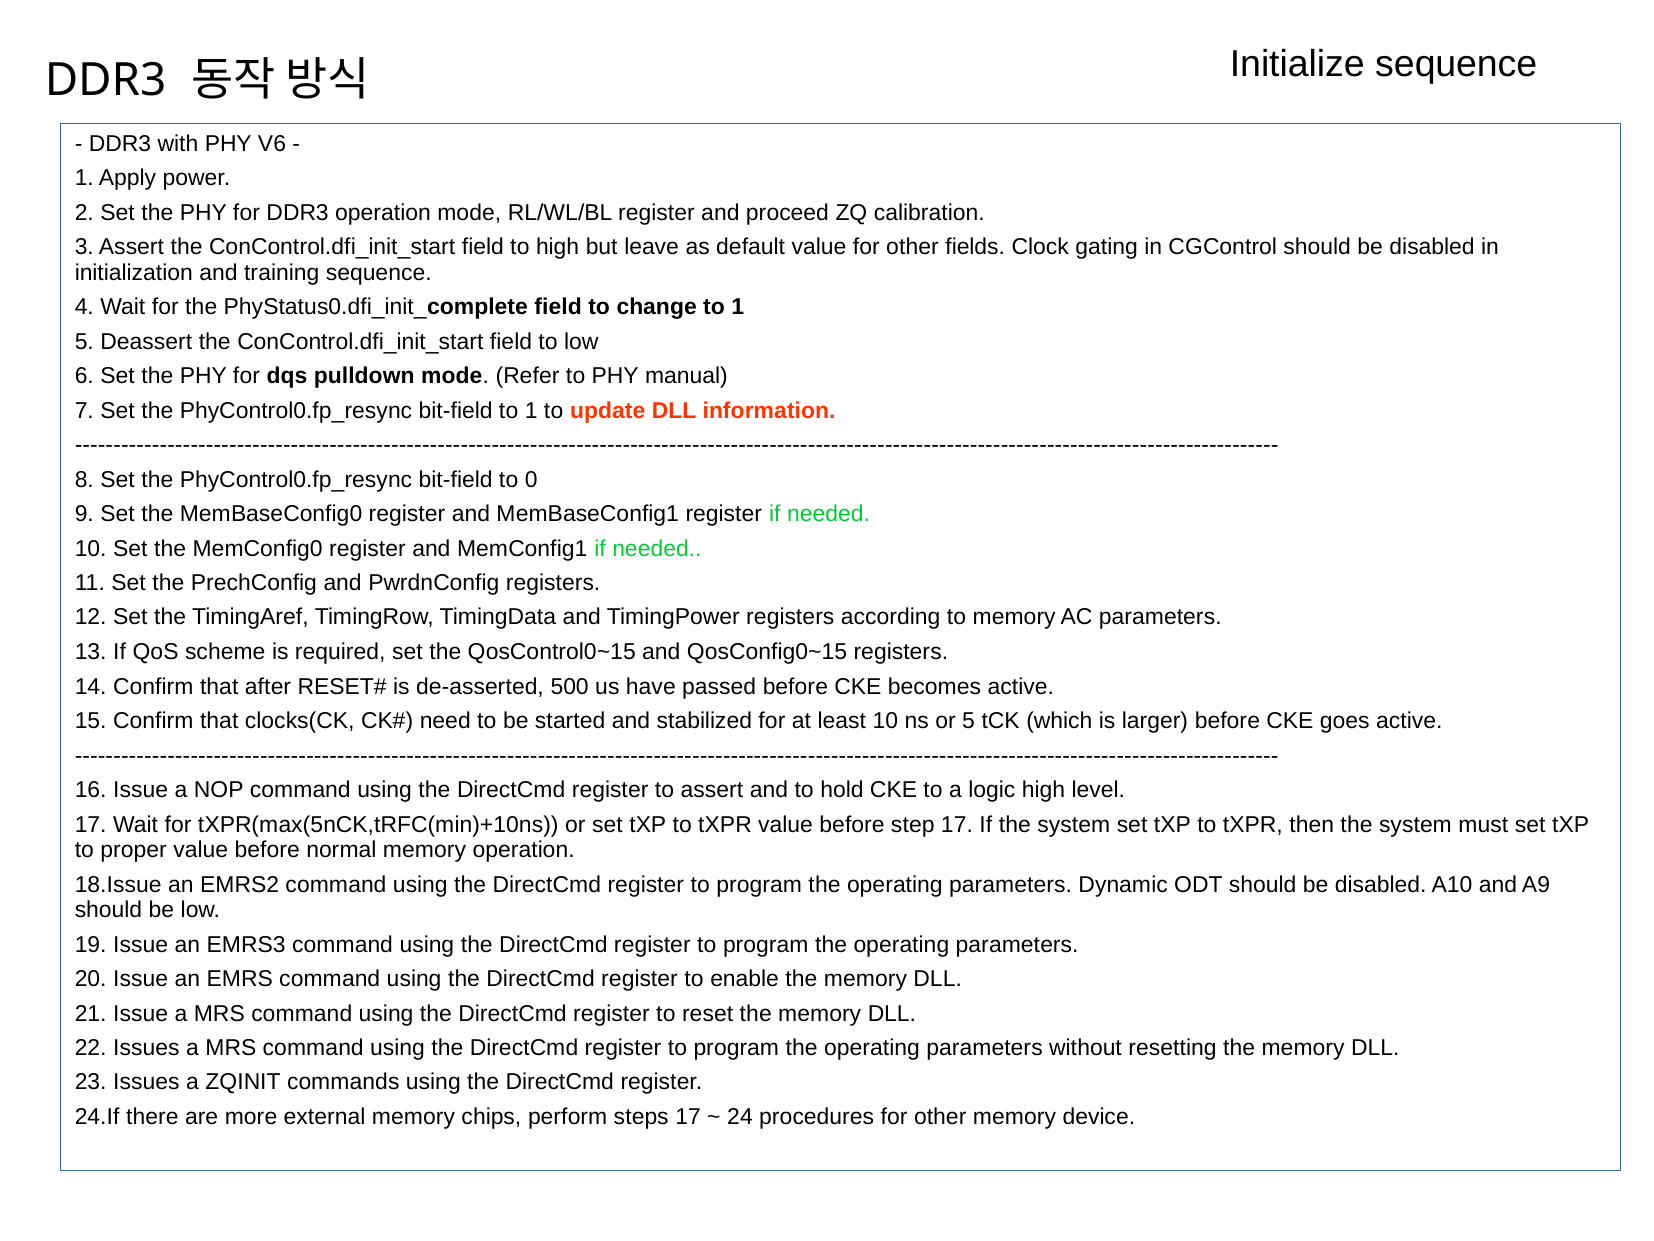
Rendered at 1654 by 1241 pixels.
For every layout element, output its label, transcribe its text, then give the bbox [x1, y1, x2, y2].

text_box - DDR3 with PHY V6 - 1. Apply power. 2. Set the PHY for DDR3 operation mode, RL/WL/BL register and proceed ZQ calibration. 3. Assert the ConControl.dfi_init_start field to high but leave as default value for other fields. Clock gating in CGControl should be disabled in initialization and training sequence. 4. Wait for the PhyStatus0.dfi_init_complete field to change to 1 5. Deassert the ConControl.dfi_init_start field to low 6. Set the PHY for dqs pulldown mode. (Refer to PHY manual) 7. Set the PhyControl0.fp_resync bit-field to 1 to update DLL information. ------------------------------------------------------------------------------------------------------------------------------------------------------------ 8. Set the PhyControl0.fp_resync bit-field to 0 9. Set the MemBaseConfig0 register and MemBaseConfig1 register if needed. 10. Set the MemConfig0 register and MemConfig1 if needed.. 11. Set the PrechConfig and PwrdnConfig registers. 12. Set the TimingAref, TimingRow, TimingData and TimingPower registers according to memory AC parameters. 13. If QoS scheme is required, set the QosControl0~15 and QosConfig0~15 registers. 14. Confirm that after RESET# is de-asserted, 500 us have passed before CKE becomes active. 15. Confirm that clocks(CK, CK#) need to be started and stabilized for at least 10 ns or 5 tCK (which is larger) before CKE goes active. ------------------------------------------------------------------------------------------------------------------------------------------------------------ 16. Issue a NOP command using the DirectCmd register to assert and to hold CKE to a logic high level. 17. Wait for tXPR(max(5nCK,tRFC(min)+10ns)) or set tXP to tXPR value before step 17. If the system set tXP to tXPR, then the system must set tXP to proper value before normal memory operation. 18.Issue an EMRS2 command using the DirectCmd register to program the operating parameters. Dynamic ODT should be disabled. A10 and A9 should be low. 19. Issue an EMRS3 command using the DirectCmd register to program the operating parameters. 20. Issue an EMRS command using the DirectCmd register to enable the memory DLL. 21. Issue a MRS command using the DirectCmd register to reset the memory DLL. 22. Issues a MRS command using the DirectCmd register to program the operating parameters without resetting the memory DLL. 23. Issues a ZQINIT commands using the DirectCmd register. 24.If there are more external memory chips, perform steps 17 ~ 24 procedures for other memory device. [60, 123, 1621, 1171]
text_box DDR3 동작 방식 [30, 34, 466, 106]
text_box Initialize sequence [1215, 34, 1626, 134]
